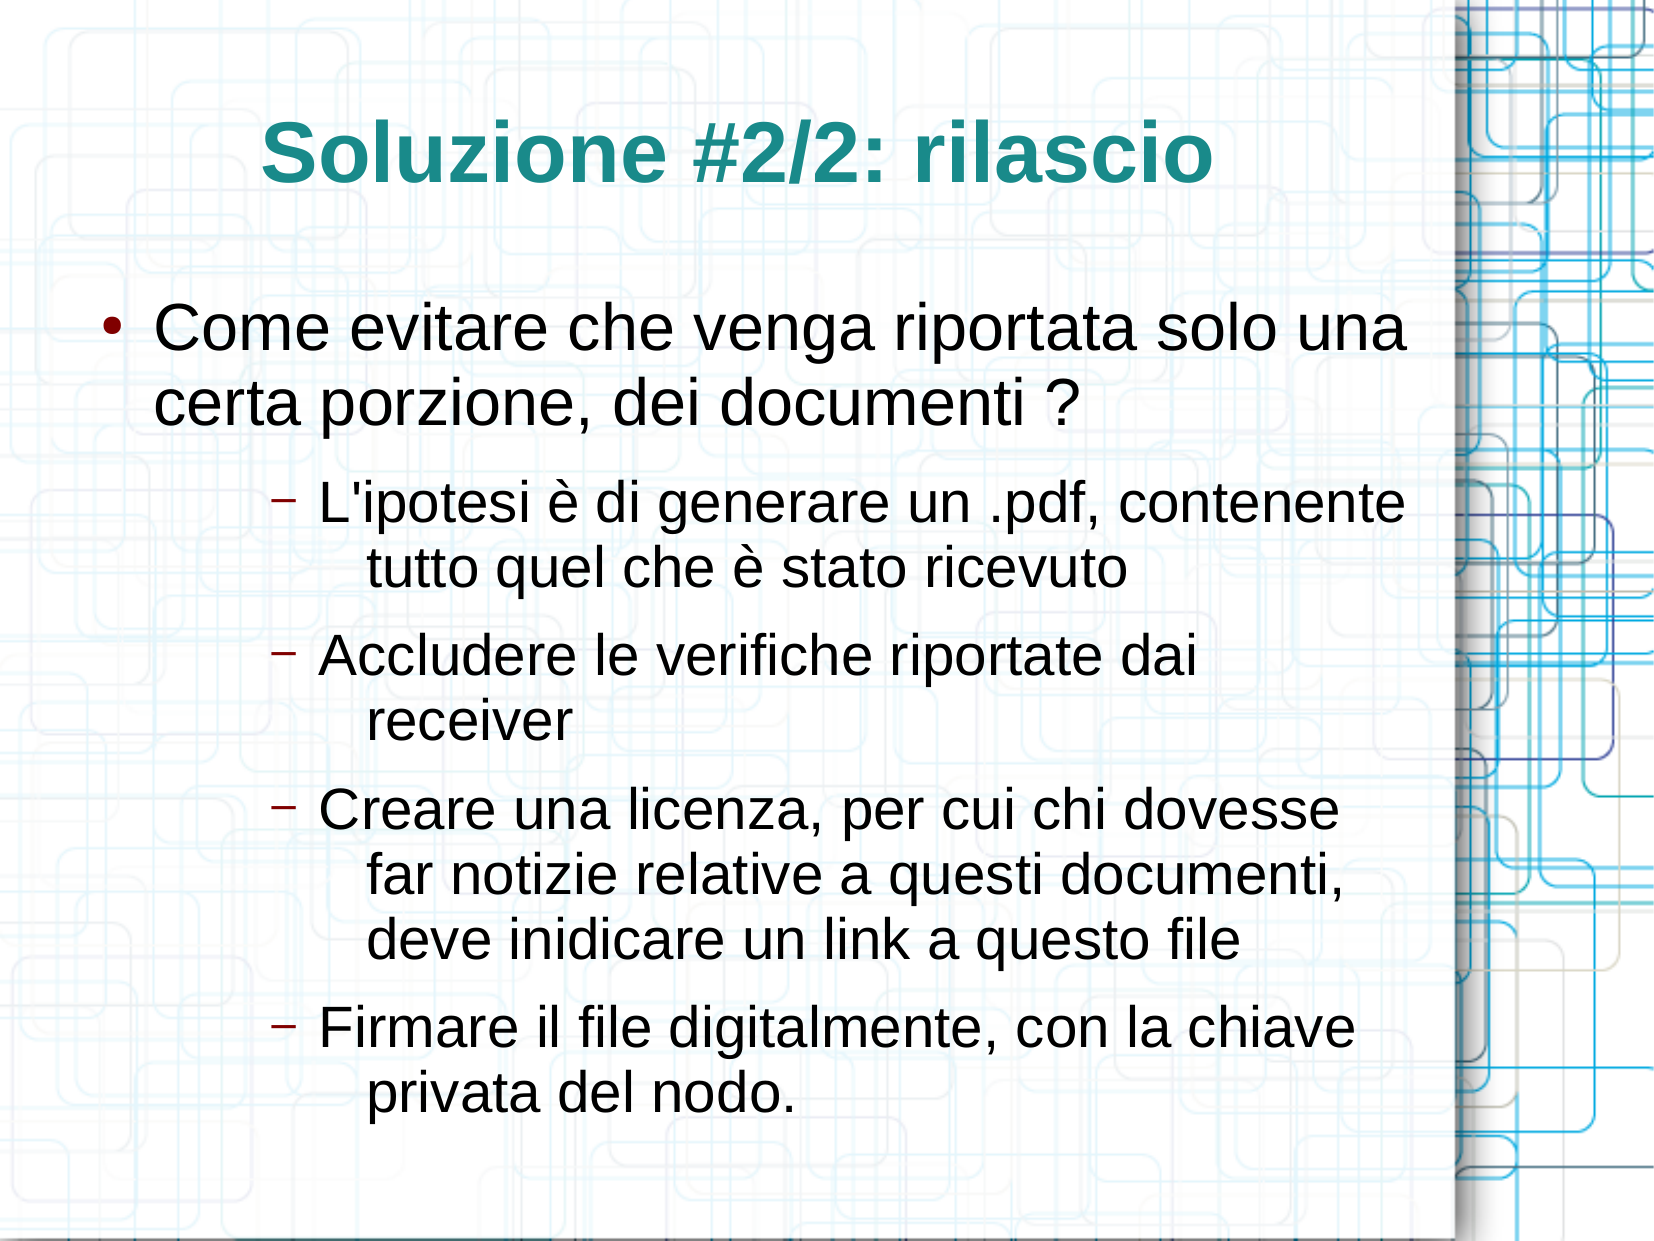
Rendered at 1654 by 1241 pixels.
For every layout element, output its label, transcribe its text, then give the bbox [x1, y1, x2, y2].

picture [0, 0, 1654, 1241]
title Soluzione #2/2: rilascio [59, 49, 1418, 257]
list Come evitare che venga riportata solo una certa porzione, dei documenti ? L'ipotesi è di generare un .pdf, contenente tutto quel che è stato ricevuto Accludere le verifiche riportate dai receiver Creare una licenza, per cui chi dovesse far notizie relative a questi documenti, deve inidicare un link a questo file Firmare il file digitalmente, con la chiave privata del nodo. [82, 290, 1418, 1171]
